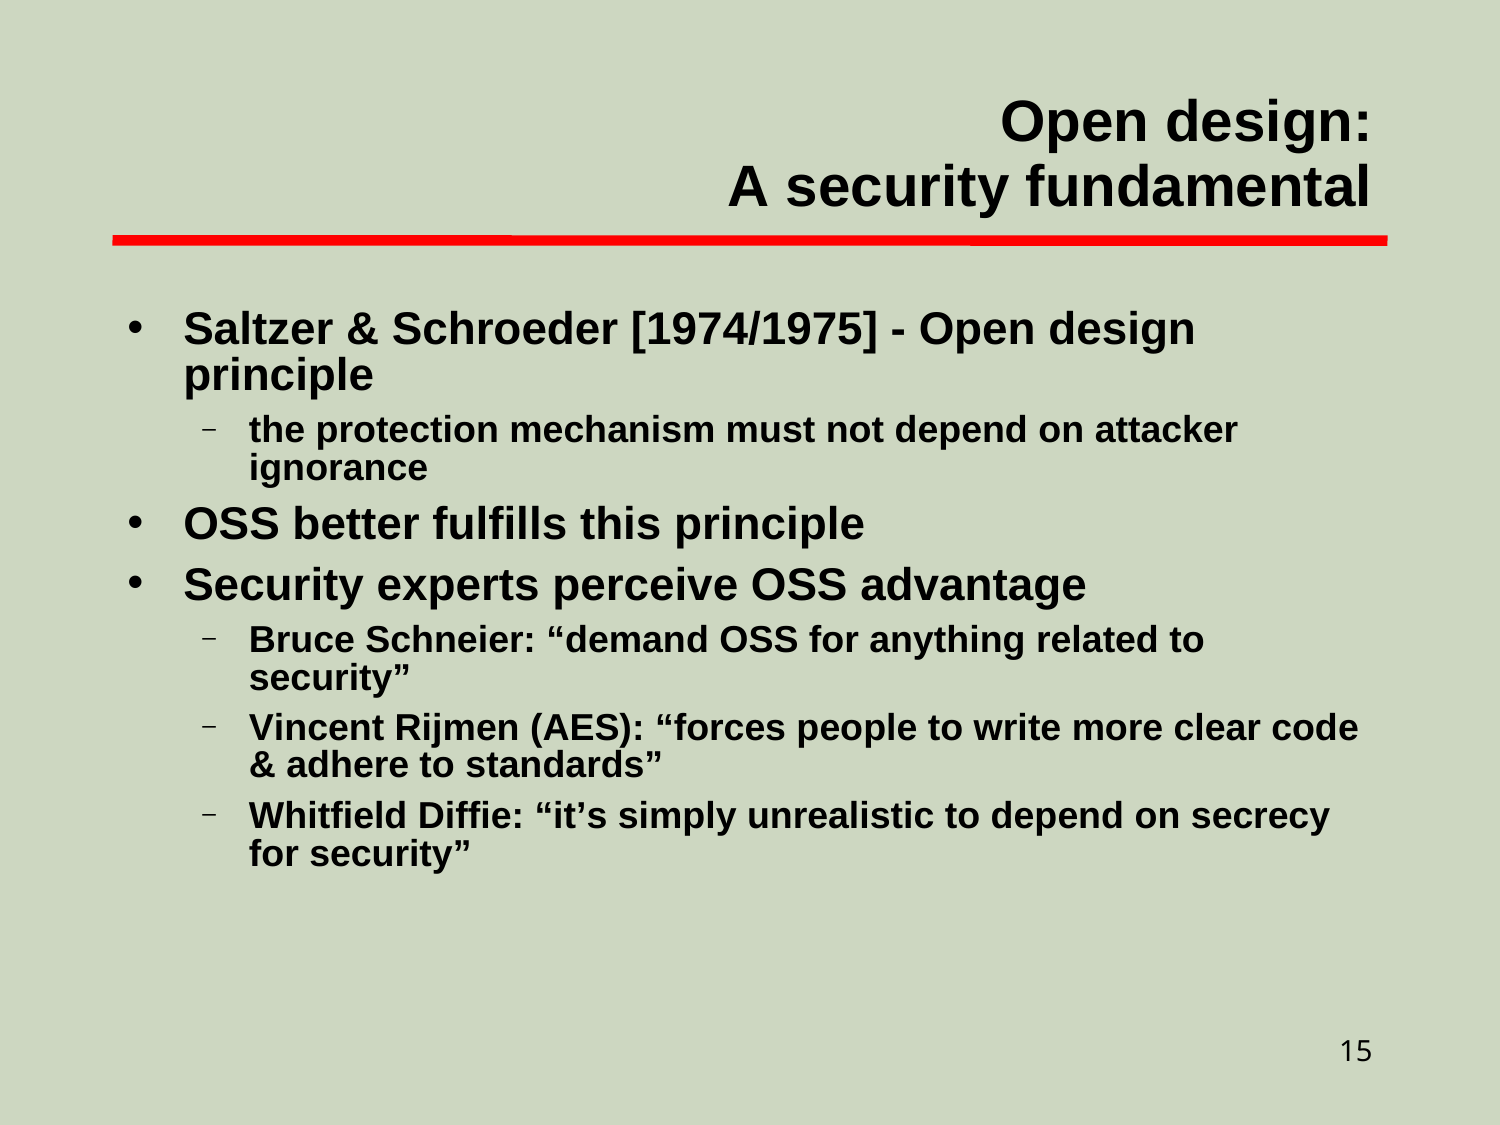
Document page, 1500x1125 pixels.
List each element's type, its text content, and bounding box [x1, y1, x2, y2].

title Open design: A security fundamental [337, 81, 1388, 228]
list Saltzer & Schroeder [1974/1975] - Open design principle the protection mechanism must not depend on attacker ignorance OSS better fulfills this principle Security experts perceive OSS advantage Bruce Schneier: “demand OSS for anything related to security” Vincent Rijmen (AES): “forces people to write more clear code & adhere to standards” Whitfield Diffie: “it’s simply unrealistic to depend on secrecy for security” [112, 299, 1388, 1000]
